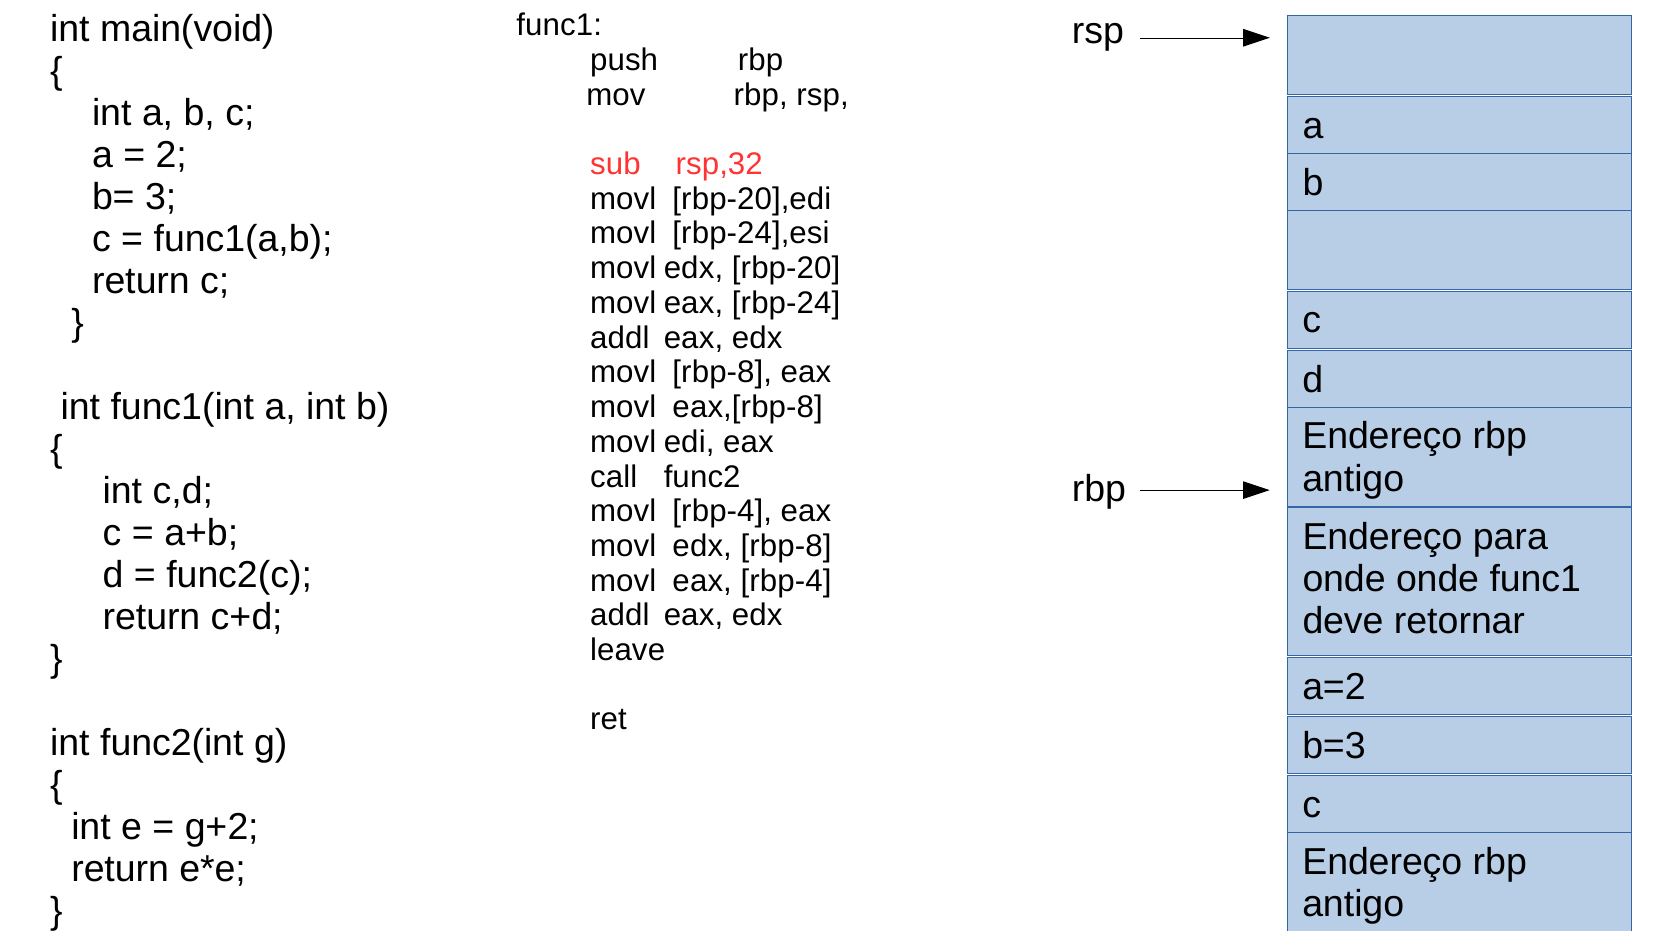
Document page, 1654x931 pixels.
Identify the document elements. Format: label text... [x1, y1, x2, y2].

text_box rsp [1057, 2, 1139, 60]
text_box c [1287, 775, 1632, 833]
text_box c [1287, 291, 1632, 349]
text_box Endereço rbp antigo [1287, 833, 1632, 931]
text_box d [1287, 350, 1632, 408]
text_box b [1287, 154, 1632, 211]
text_box [1287, 211, 1632, 290]
text_box [1287, 15, 1632, 95]
text_box func1: push rbp mov rbp, rsp, sub rsp,32 movl [rbp-20],edi movl [rbp-24],esi movl edx, [rbp-20] movl eax, [rbp-24] addl eax, edx movl [rbp-8], eax movl eax,[rbp-8] movl edi, eax call func2 movl [rbp-4], eax movl edx, [rbp-8] movl eax, [rbp-4] addl eax, edx leave ret [501, 0, 1010, 925]
text_box rbp [1057, 459, 1141, 517]
text_box Endereço rbp antigo [1287, 408, 1632, 507]
text_box b=3 [1287, 716, 1632, 774]
text_box int main(void) { int a, b, c; a = 2; b= 3; c = func1(a,b); return c; } int func1(int a, int b) { int c,d; c = a+b; d = func2(c); return c+d; } int func2(int g) { int e = g+2; return e*e; } [35, 0, 449, 931]
text_box Endereço para onde onde func1 deve retornar [1287, 507, 1632, 656]
text_box a [1287, 96, 1632, 154]
text_box a=2 [1287, 657, 1632, 715]
